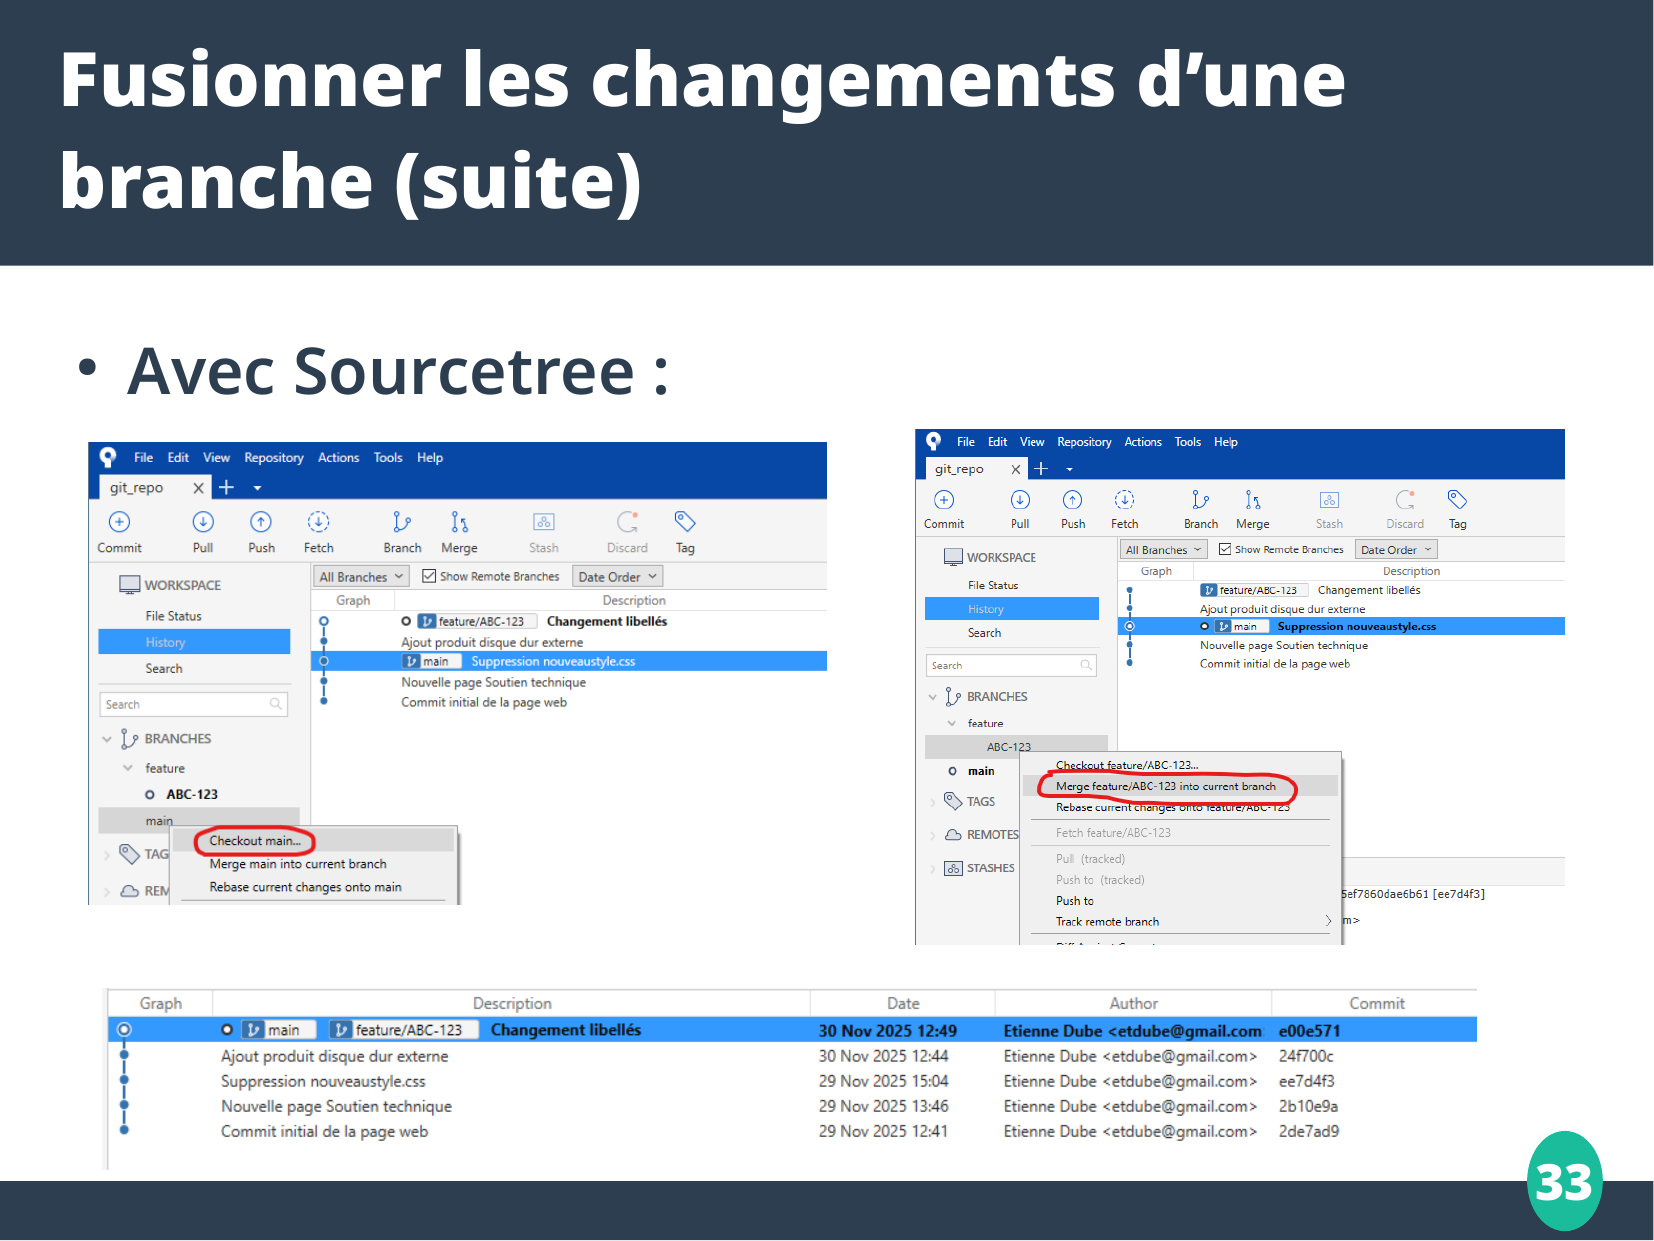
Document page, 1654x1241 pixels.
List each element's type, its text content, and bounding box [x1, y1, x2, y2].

title Fusionner les changements d’une branche (suite) [59, 49, 1595, 207]
picture [88, 442, 827, 905]
picture [102, 988, 1477, 1170]
picture [915, 429, 1565, 945]
list Avec Sourcetree : [59, 324, 1595, 414]
